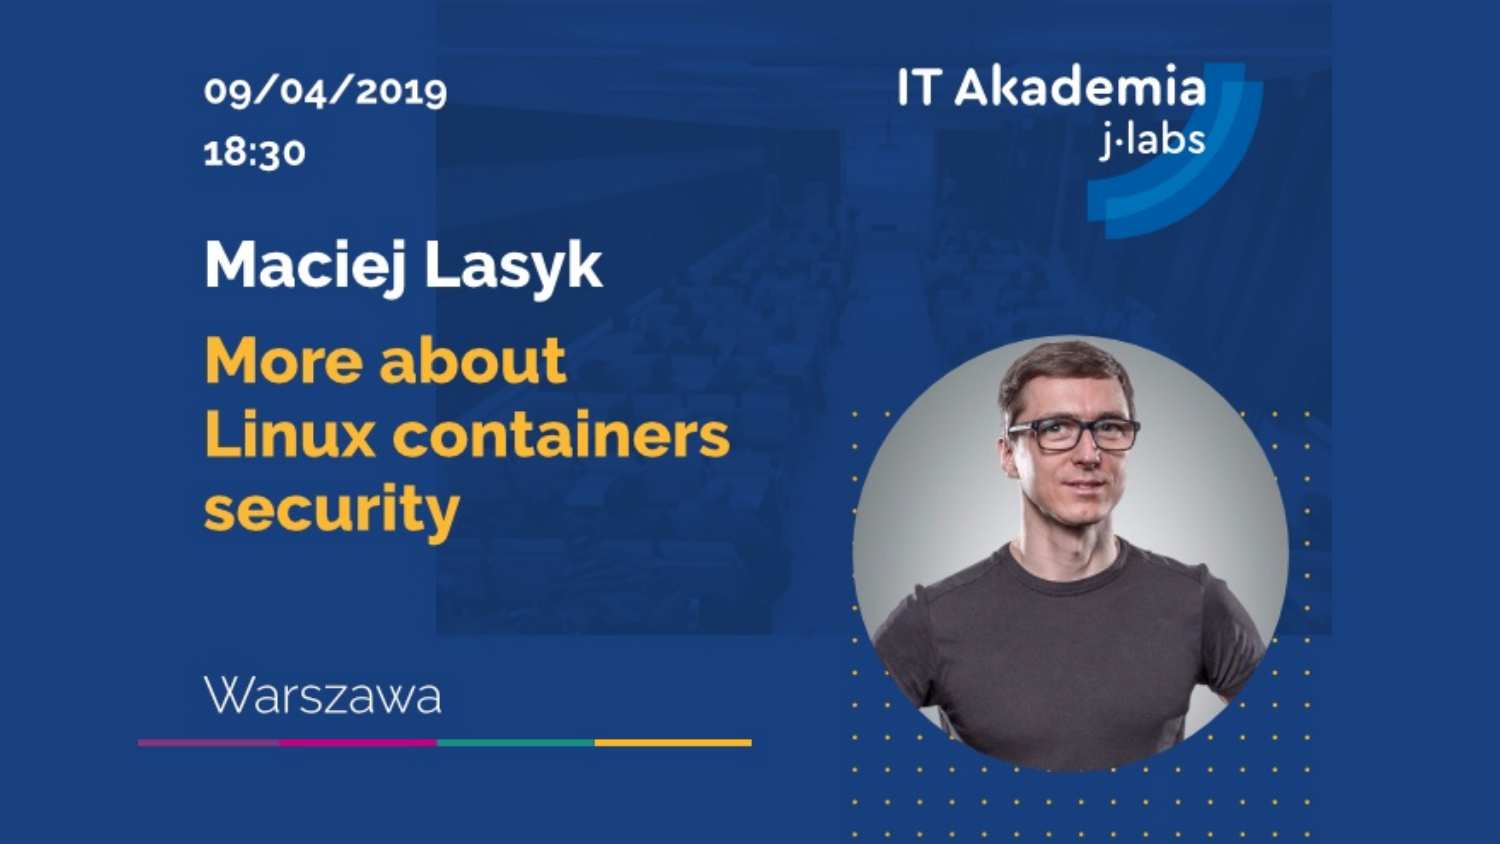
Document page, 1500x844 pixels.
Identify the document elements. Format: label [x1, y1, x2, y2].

picture [138, 0, 1332, 844]
